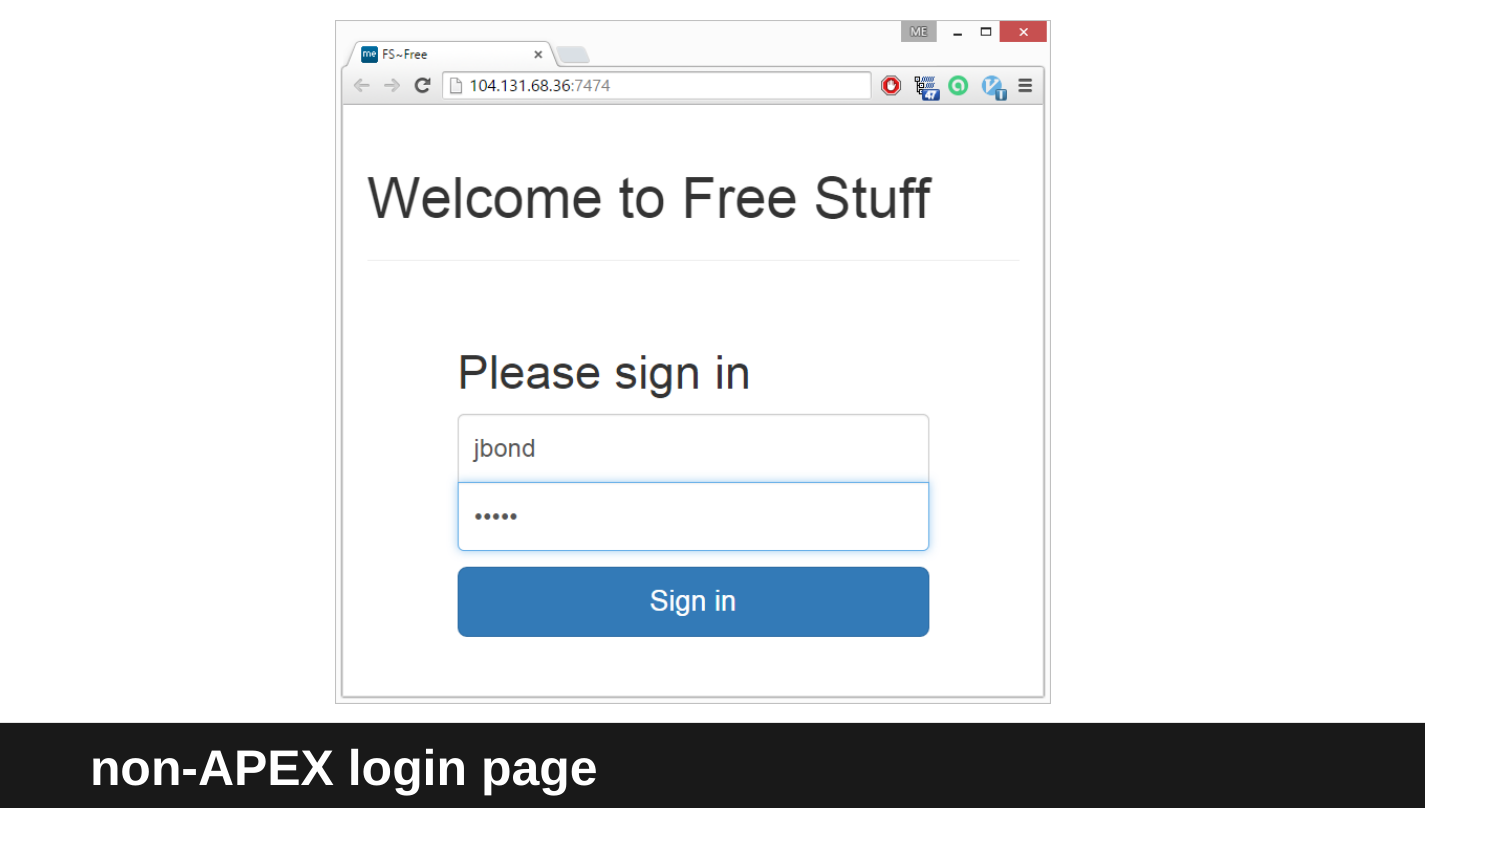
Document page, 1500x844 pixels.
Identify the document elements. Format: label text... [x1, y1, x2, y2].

list non-APEX login page [75, 722, 1425, 808]
picture [335, 20, 1051, 704]
